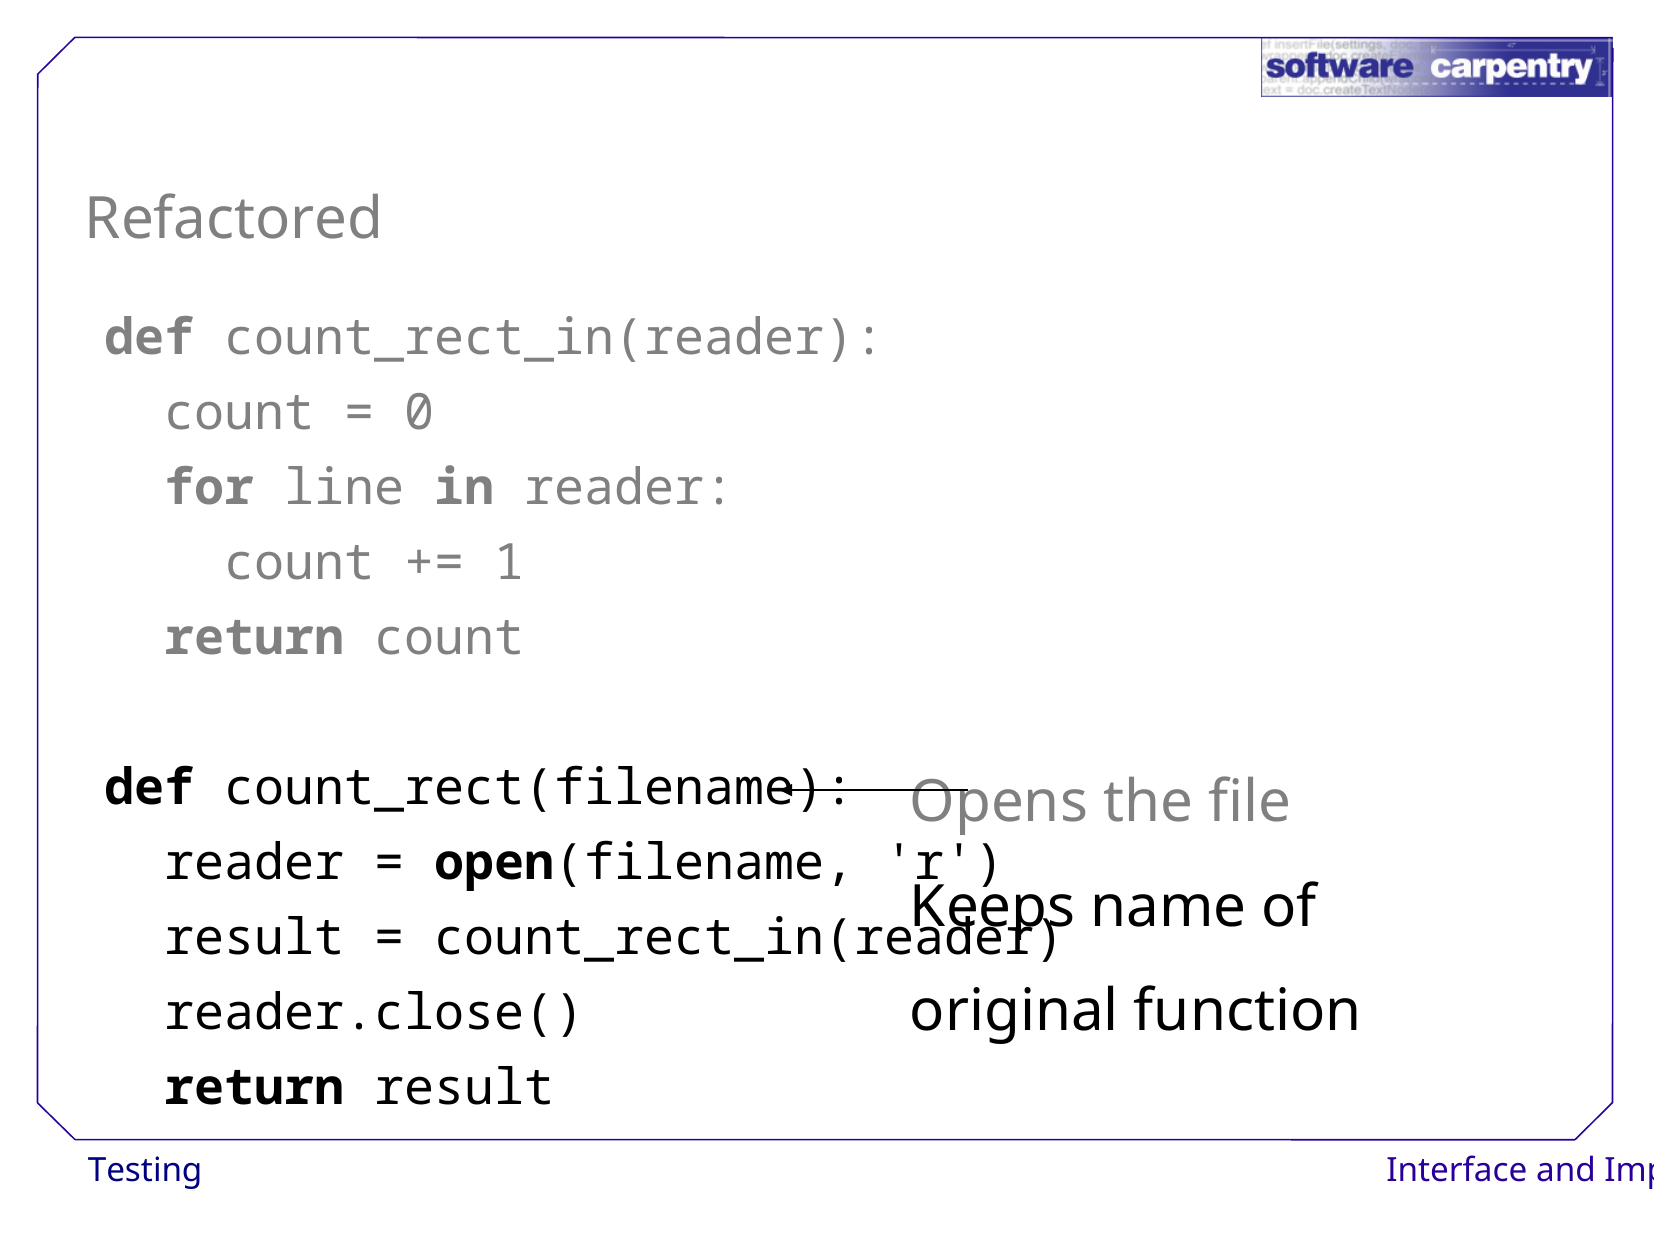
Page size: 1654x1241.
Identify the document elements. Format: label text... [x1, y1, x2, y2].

text_box Opens the file Keeps name of original function [1340, 720, 1527, 1051]
text_box Refactored [70, 138, 549, 259]
picture [1261, 39, 1613, 97]
text_box def count_rect_in(reader): count = 0 for line in reader: count += 1 return count def count_rect(filename): reader = open(filename, 'r') result = count_rect_in(reader) reader.close() return result [89, 282, 1340, 1133]
